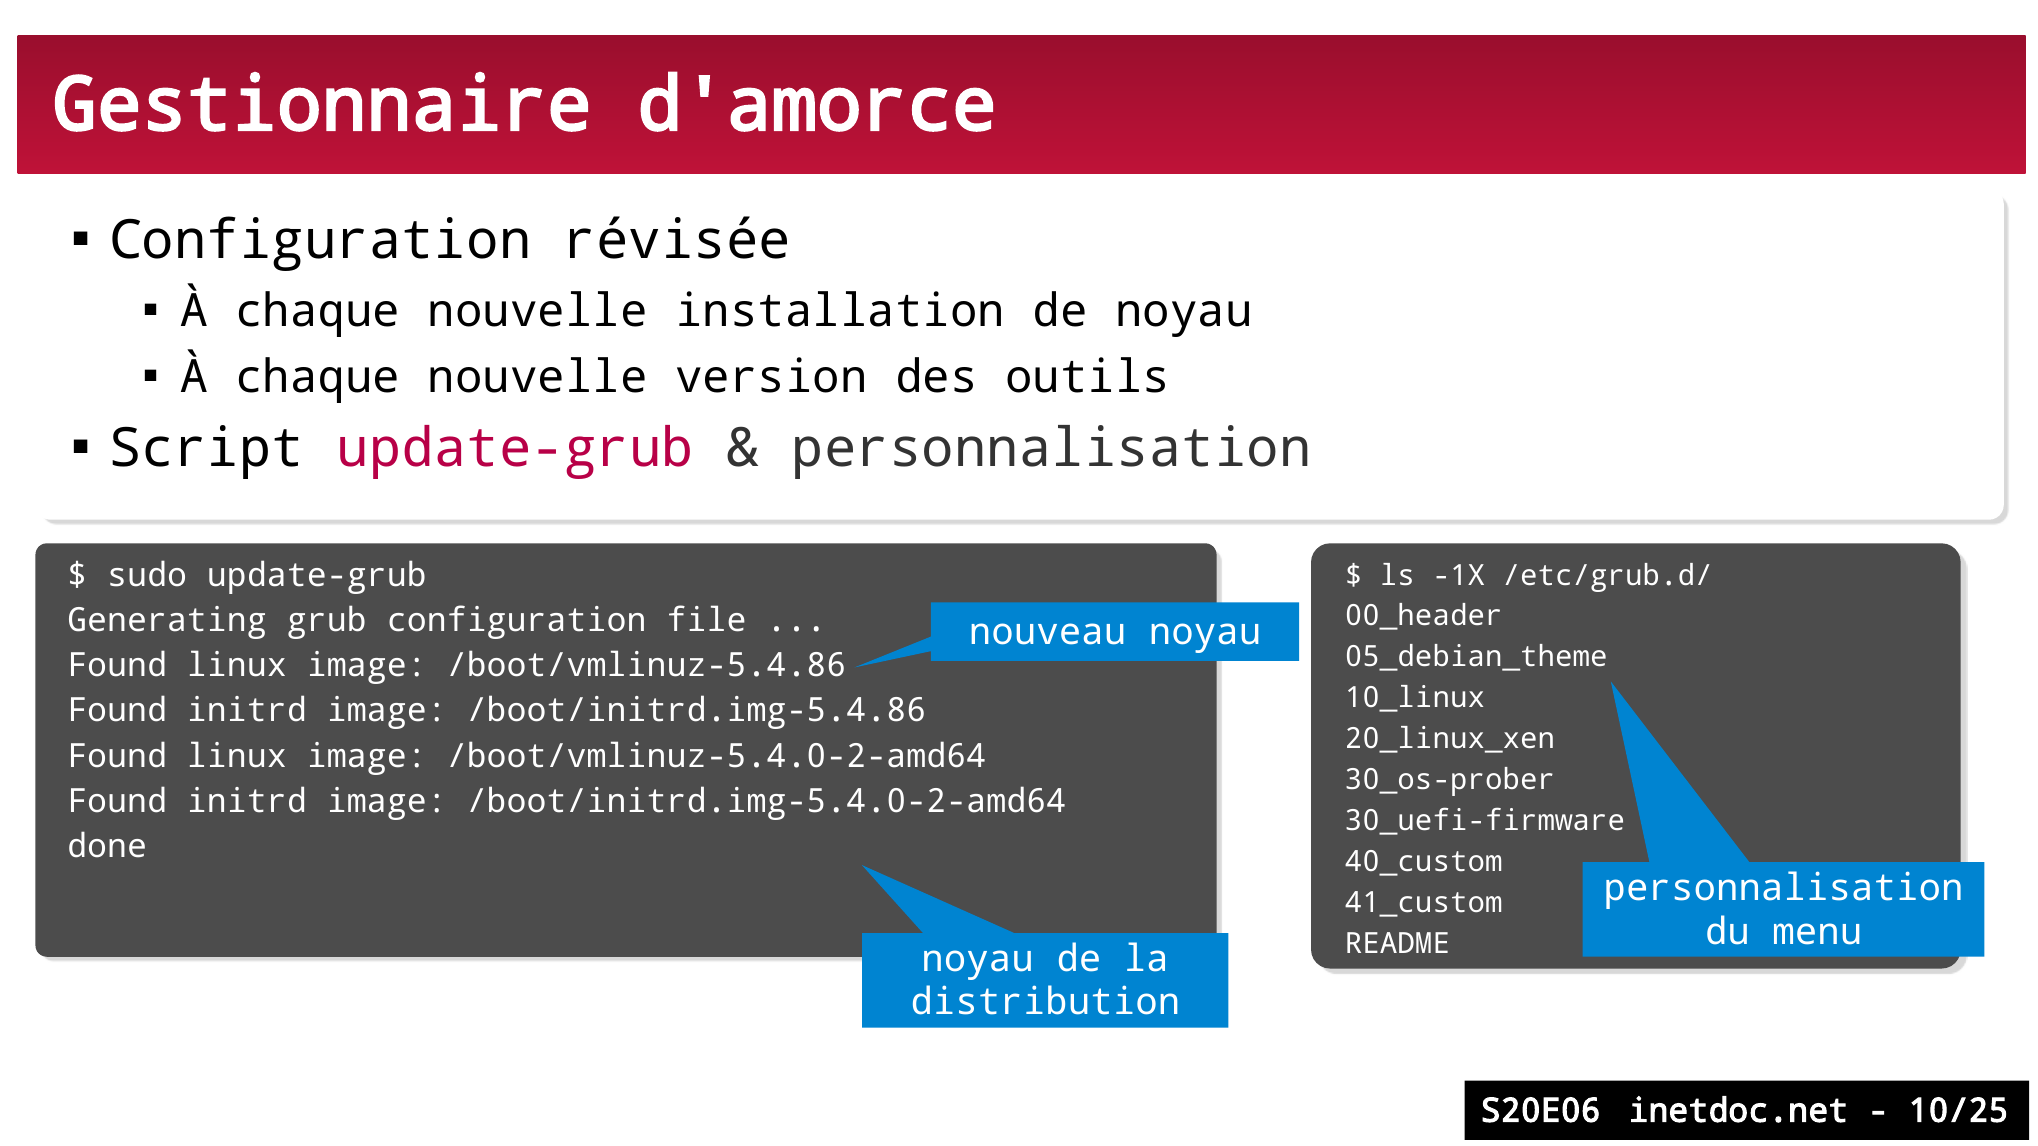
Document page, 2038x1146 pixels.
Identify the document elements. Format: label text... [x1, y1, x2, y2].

text_box $ ls -1X /etc/grub.d/ 00_header 05_debian_theme 10_linux 20_linux_xen 30_os-prober 30_uefi-firmware 40_custom 41_custom README [1311, 543, 1961, 969]
text_box Gestionnaire d'amorce [17, 35, 2026, 174]
text_box Configuration révisée À chaque nouvelle installation de noyau À chaque nouvelle version des outils Script update-grub & personnalisation [35, 188, 2004, 520]
text_box S20E06 inetdoc.net - 22/25 [1464, 1080, 2030, 1140]
text_box noyau de la distribution [861, 865, 1229, 1028]
text_box nouveau noyau [854, 602, 1300, 668]
text_box $ sudo update-grub Generating grub configuration file ... Found linux image: /boot/vmlinuz-5.4.86 Found initrd image: /boot/initrd.img-5.4.86 Found linux image: /boot/vmlinuz-5.4.0-2-amd64 Found initrd image: /boot/initrd.img-5.4.0-2-amd64 done [35, 543, 1217, 957]
text_box personnalisation du menu [1582, 681, 1985, 957]
